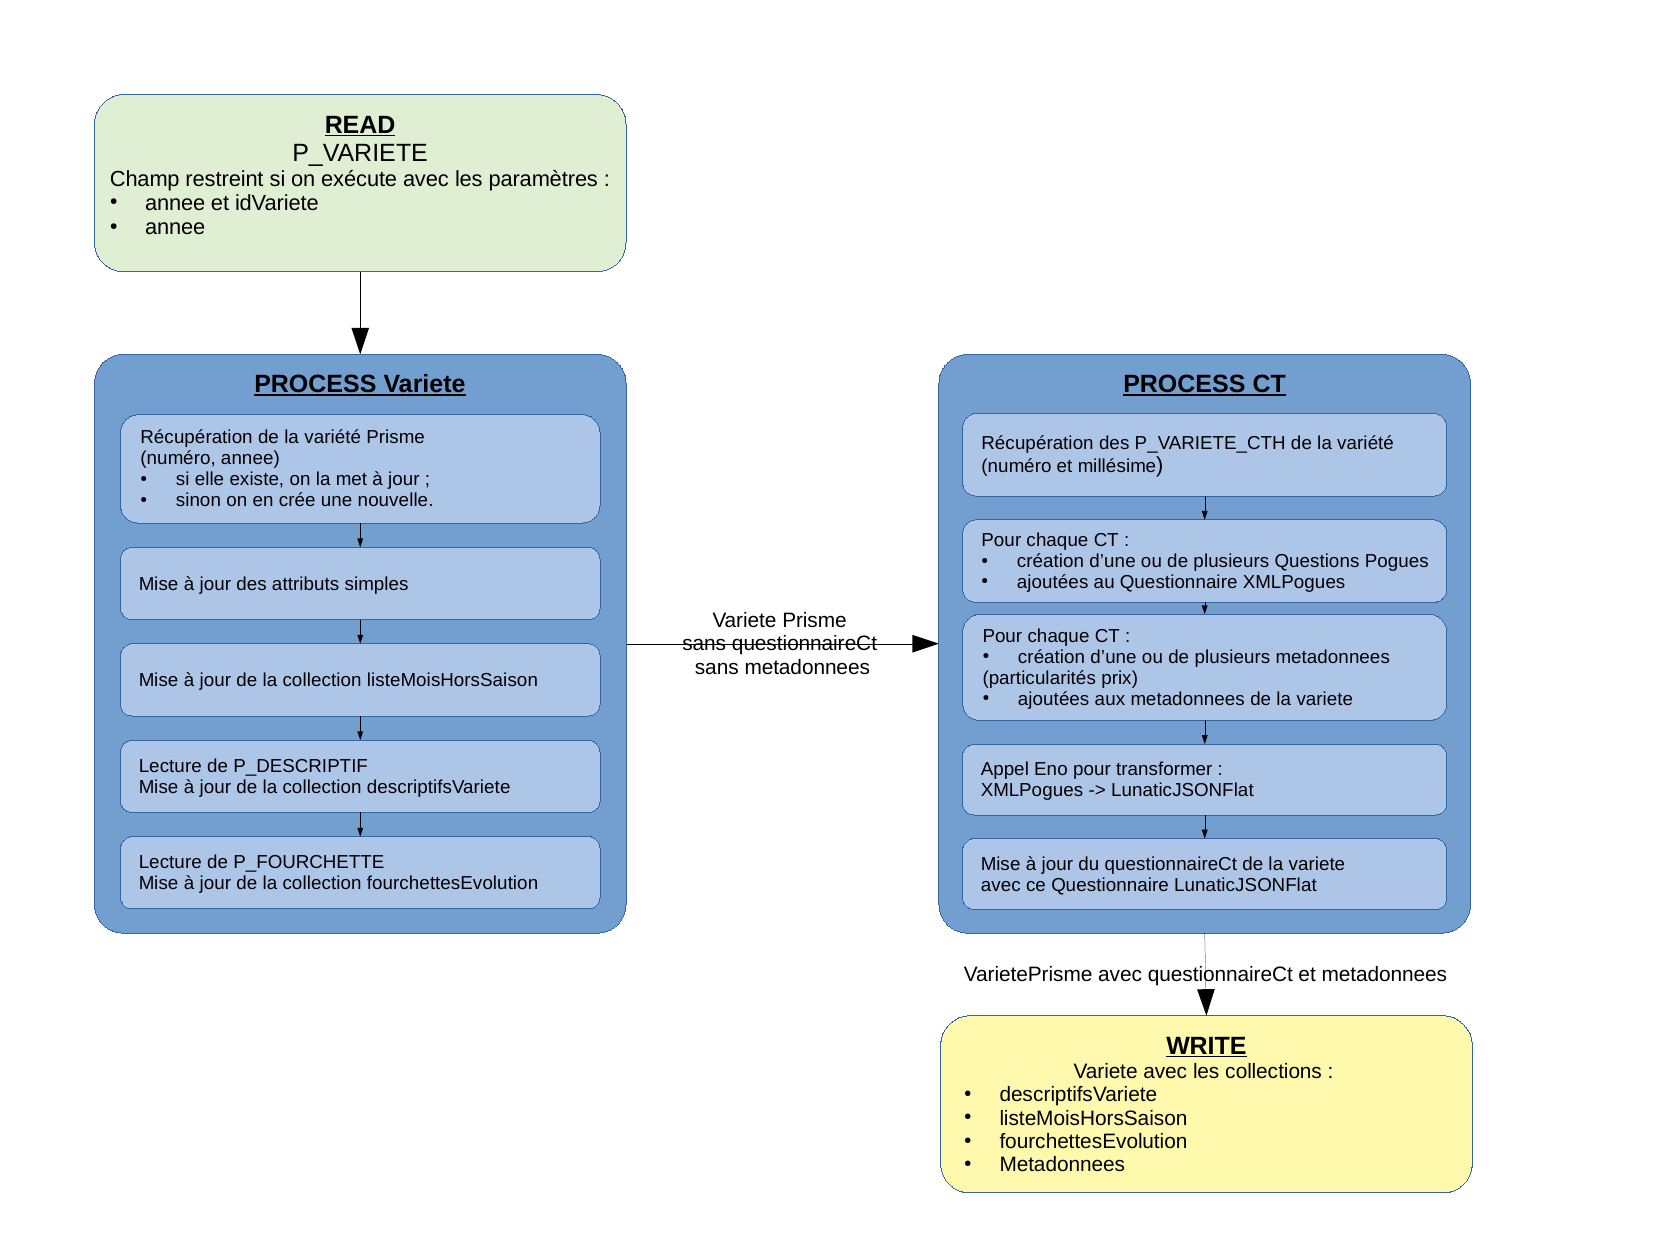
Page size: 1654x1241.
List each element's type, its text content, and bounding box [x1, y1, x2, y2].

text_box Pour chaque CT : création d’une ou de plusieurs metadonnees (particularités prix) ajoutées aux metadonnees de la variete [962, 614, 1447, 721]
text_box PROCESS Variete [94, 354, 627, 934]
text_box READ P_VARIETE Champ restreint si on exécute avec les paramètres : annee et idVariete annee [94, 94, 627, 272]
text_box Mise à jour des attributs simples [120, 547, 601, 620]
text_box Lecture de P_FOURCHETTE Mise à jour de la collection fourchettesEvolution [120, 836, 601, 909]
text_box Pour chaque CT : création d’une ou de plusieurs Questions Pogues ajoutées au Questionnaire XMLPogues [962, 519, 1447, 603]
text_box Mise à jour du questionnaireCt de la variete avec ce Questionnaire LunaticJSONFlat [962, 838, 1447, 910]
text_box WRITE Variete avec les collections : descriptifsVariete listeMoisHorsSaison fourchettesEvolution Metadonnees [940, 1015, 1473, 1193]
text_box Récupération de la variété Prisme (numéro, annee) si elle existe, on la met à jour ; sinon on en crée une nouvelle. [120, 414, 601, 524]
text_box Appel Eno pour transformer : XMLPogues -> LunaticJSONFlat [962, 744, 1447, 816]
text_box Mise à jour de la collection listeMoisHorsSaison [120, 643, 601, 717]
text_box PROCESS CT [938, 354, 1471, 934]
text_box Lecture de P_DESCRIPTIF Mise à jour de la collection descriptifsVariete [120, 740, 601, 813]
text_box Récupération des P_VARIETE_CTH de la variété (numéro et millésime) [962, 413, 1447, 497]
